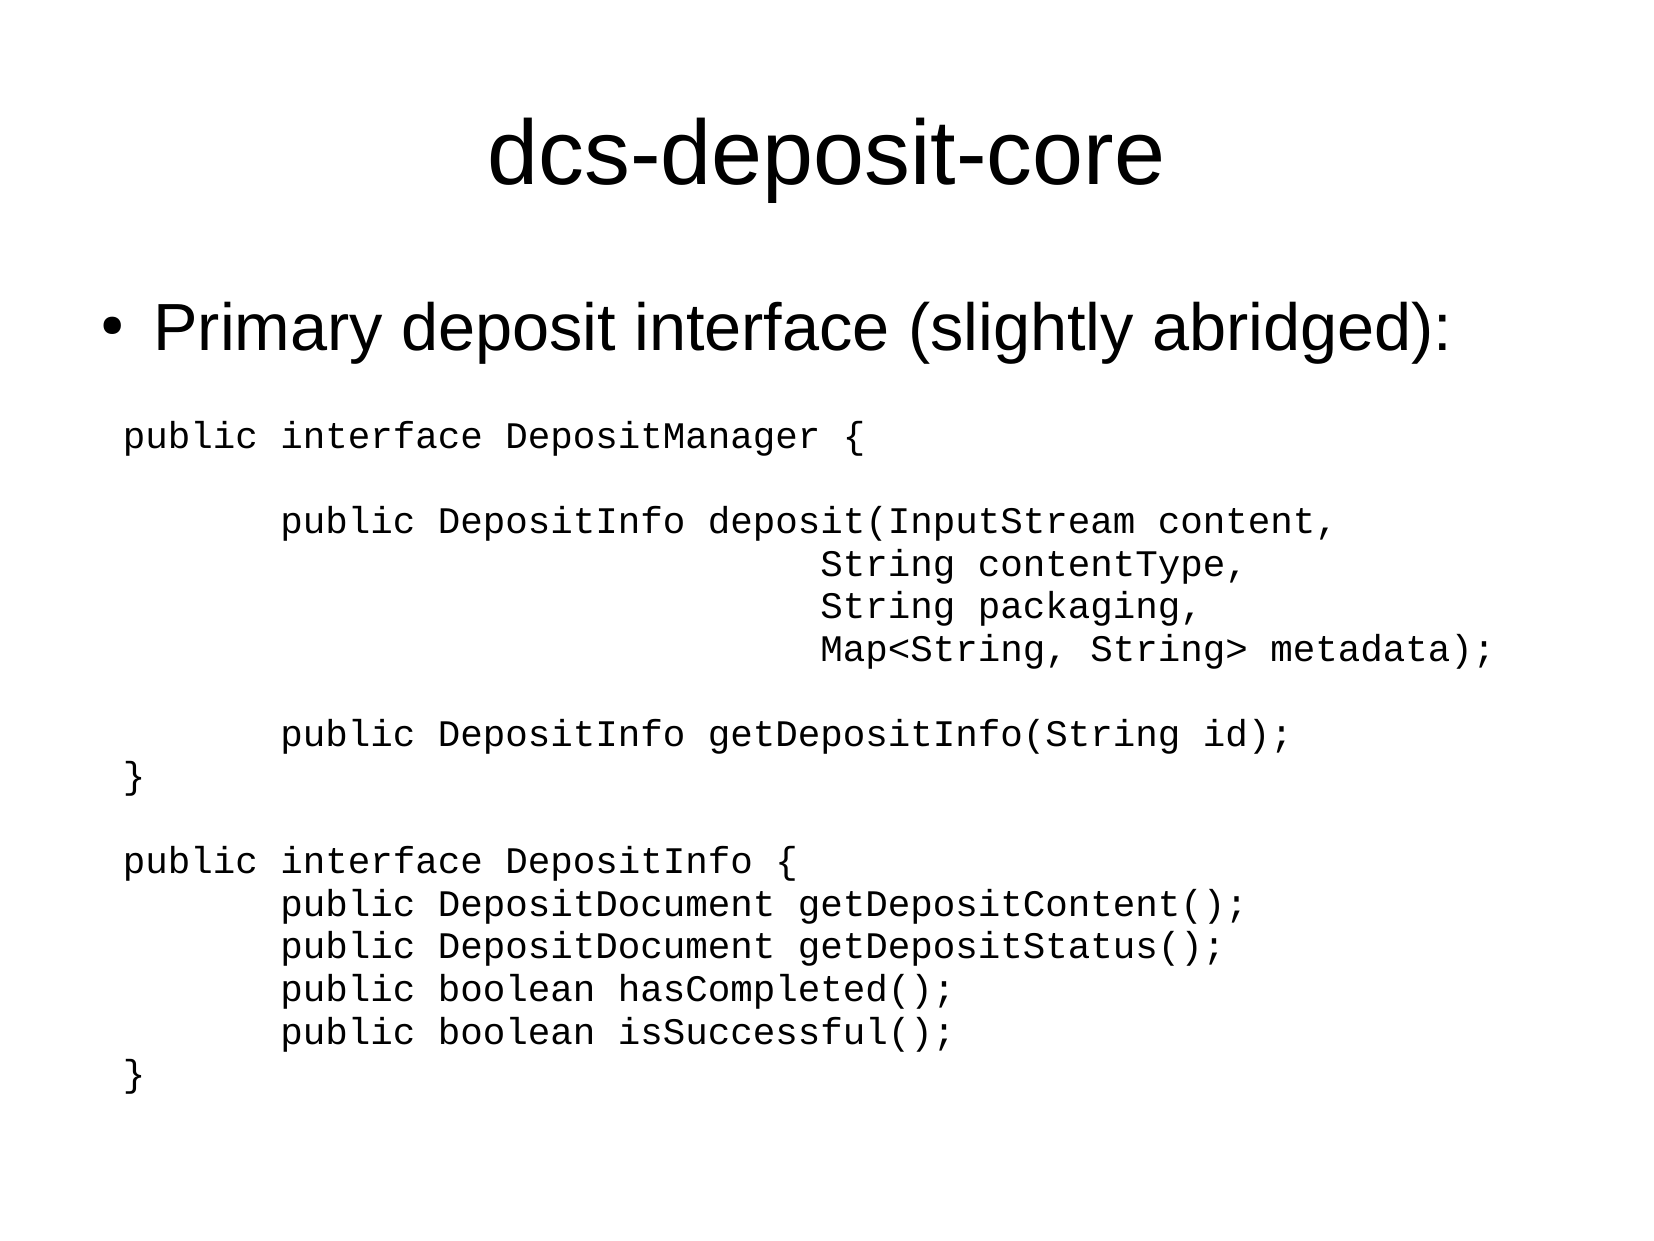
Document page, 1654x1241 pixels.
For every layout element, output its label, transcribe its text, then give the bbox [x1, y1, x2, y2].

title dcs-deposit-core [82, 49, 1571, 257]
list Primary deposit interface (slightly abridged): [82, 290, 1571, 1109]
text_box public interface DepositManager { public DepositInfo deposit(InputStream content, String contentType, String packaging, Map<String, String> metadata); public DepositInfo getDepositInfo(String id); } public interface DepositInfo { public DepositDocument getDepositContent(); public DepositDocument getDepositStatus(); public boolean hasCompleted(); public boolean isSuccessful(); } [108, 410, 1511, 1106]
